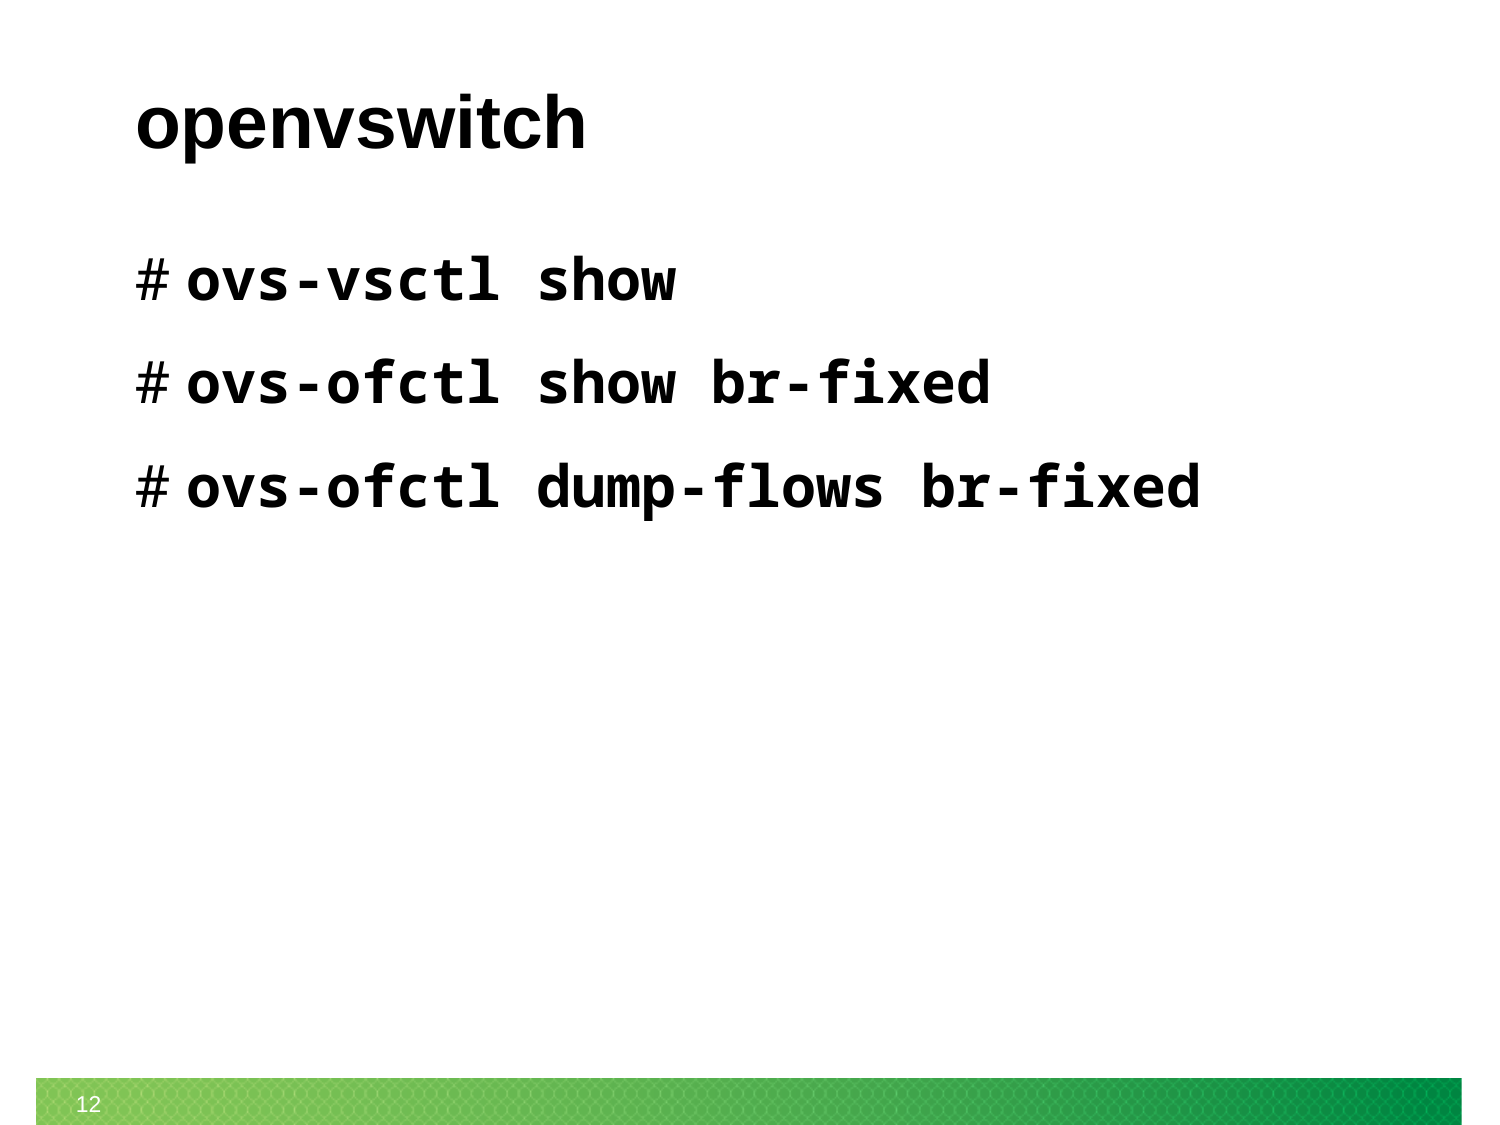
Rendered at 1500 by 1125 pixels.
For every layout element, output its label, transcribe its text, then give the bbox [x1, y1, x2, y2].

list # ovs-vsctl show # ovs-ofctl show br-fixed # ovs-ofctl dump-flows br-fixed [135, 238, 1372, 892]
picture [36, 1078, 1462, 1125]
title openvswitch [135, 41, 1372, 204]
